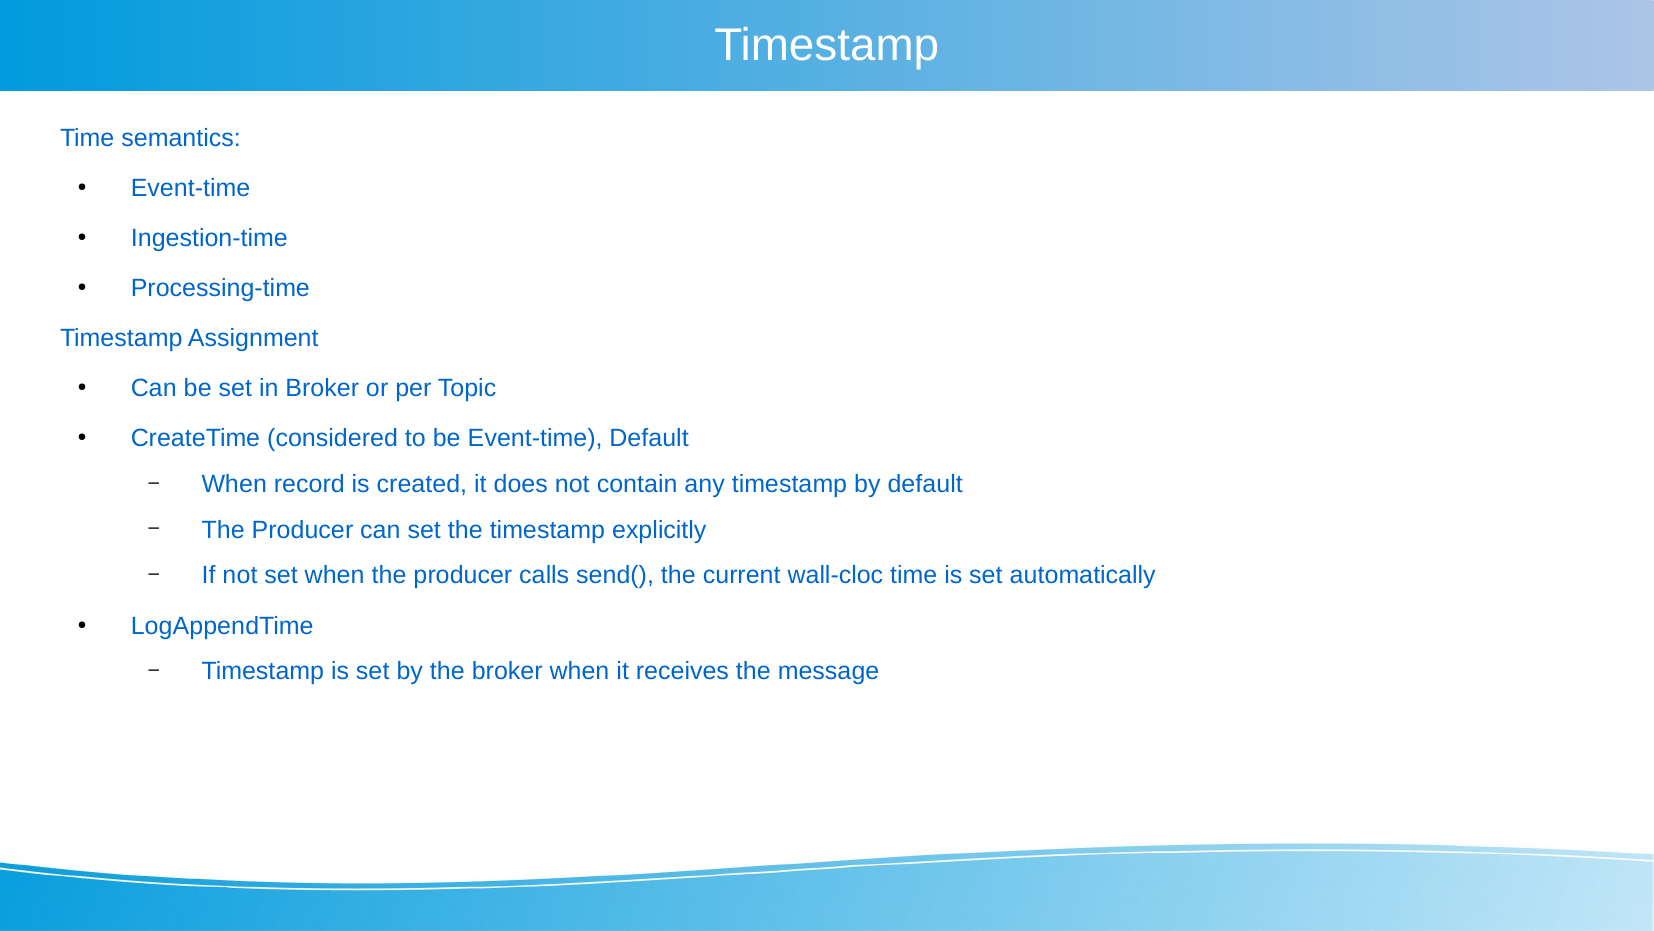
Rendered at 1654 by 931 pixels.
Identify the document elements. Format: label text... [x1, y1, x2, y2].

list Time semantics: Event-time Ingestion-time Processing-time Timestamp Assignment Can be set in Broker or per Topic CreateTime (considered to be Event-time), Default When record is created, it does not contain any timestamp by default The Producer can set the timestamp explicitly If not set when the producer calls send(), the current wall-cloc time is set automatically LogAppendTime Timestamp is set by the broker when it receives the message [60, 123, 1591, 833]
title Timestamp [82, 5, 1571, 85]
picture [0, 843, 1654, 931]
